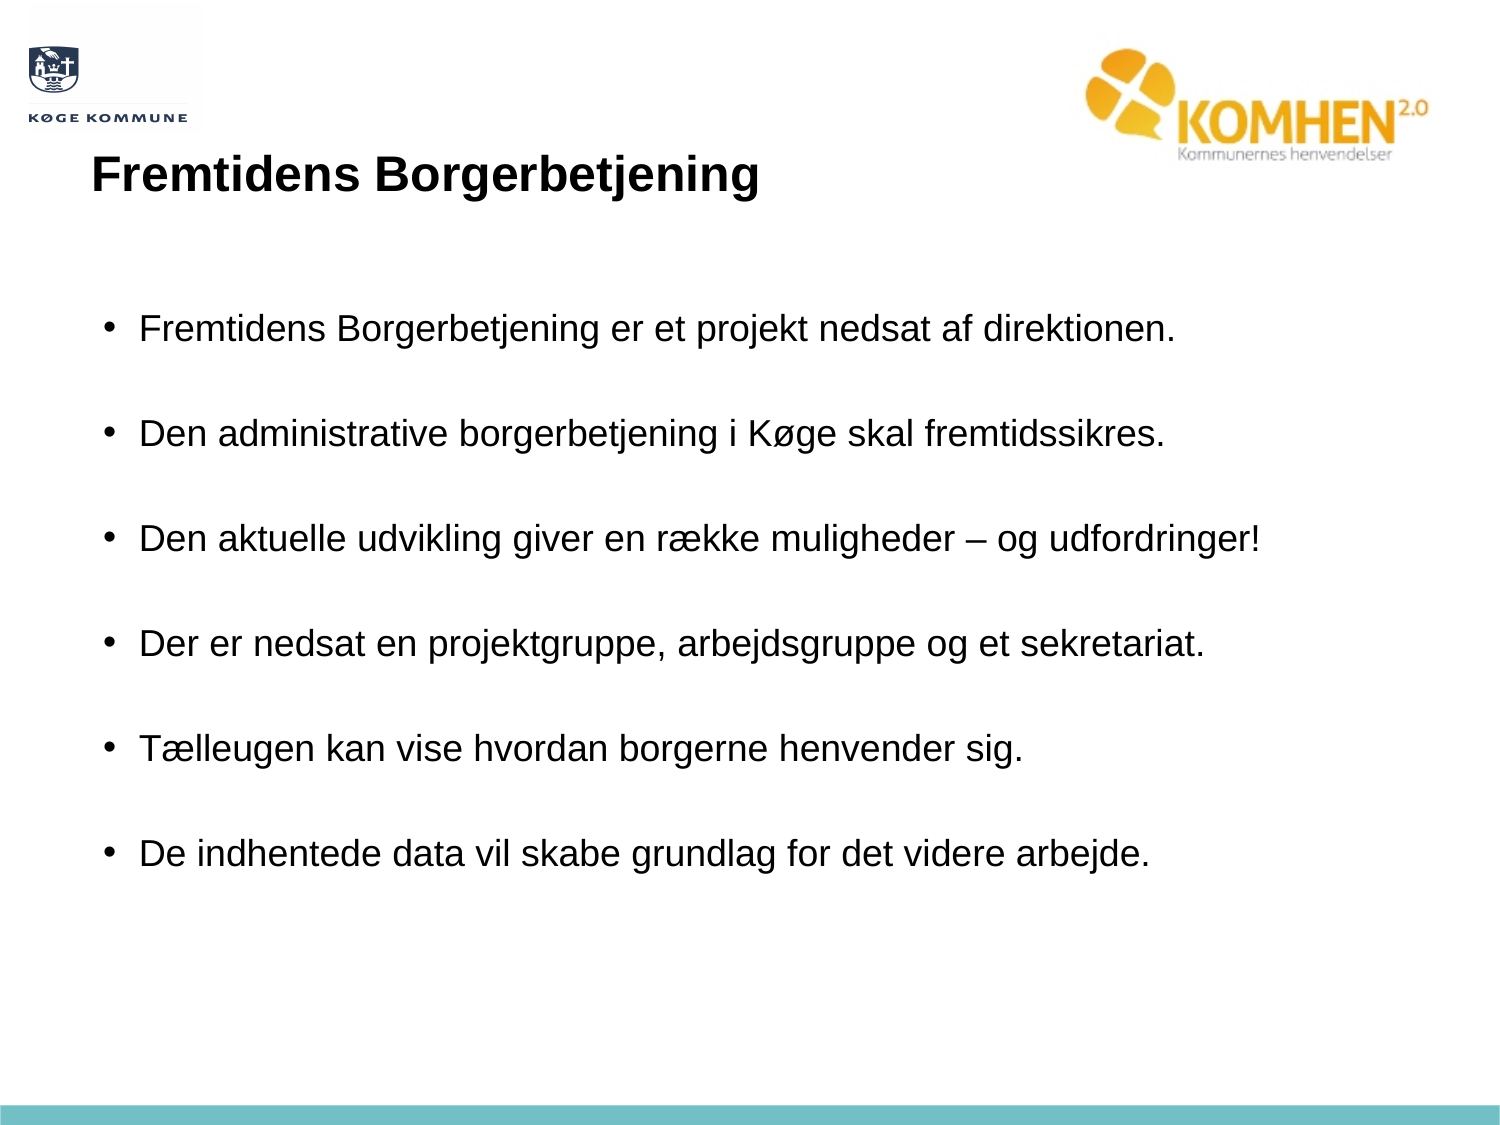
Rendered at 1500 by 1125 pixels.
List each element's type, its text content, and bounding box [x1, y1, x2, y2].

picture [29, 3, 202, 133]
picture [1069, 30, 1440, 186]
text_box Fremtidens Borgerbetjening [76, 78, 1449, 266]
text_box Fremtidens Borgerbetjening er et projekt nedsat af direktionen. Den administrative borgerbetjening i Køge skal fremtidssikres. Den aktuelle udvikling giver en række muligheder – og udfordringer! Der er nedsat en projektgruppe, arbejdsgruppe og et sekretariat. Tælleugen kan vise hvordan borgerne henvender sig. De indhentede data vil skabe grundlag for det videre arbejde. [88, 284, 1417, 894]
text_box [0, 1105, 1500, 1125]
